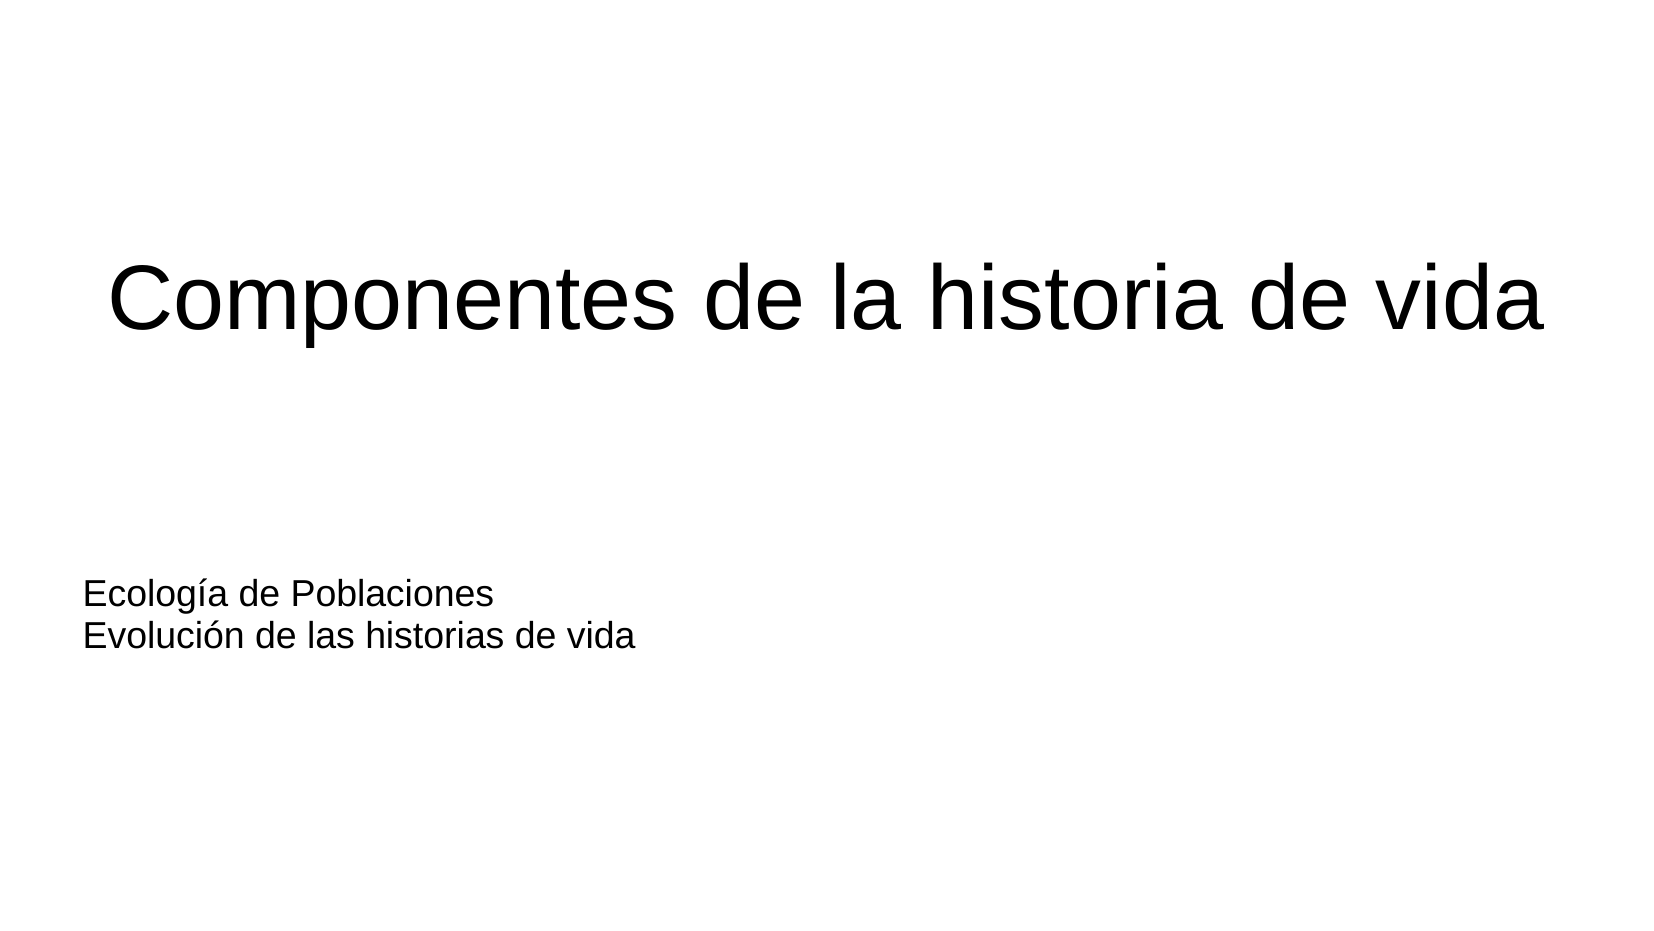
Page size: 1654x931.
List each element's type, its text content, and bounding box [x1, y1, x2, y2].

subtitle Ecología de Poblaciones Evolución de las historias de vida [82, 472, 1571, 758]
title Componentes de la historia de vida [82, 220, 1571, 376]
